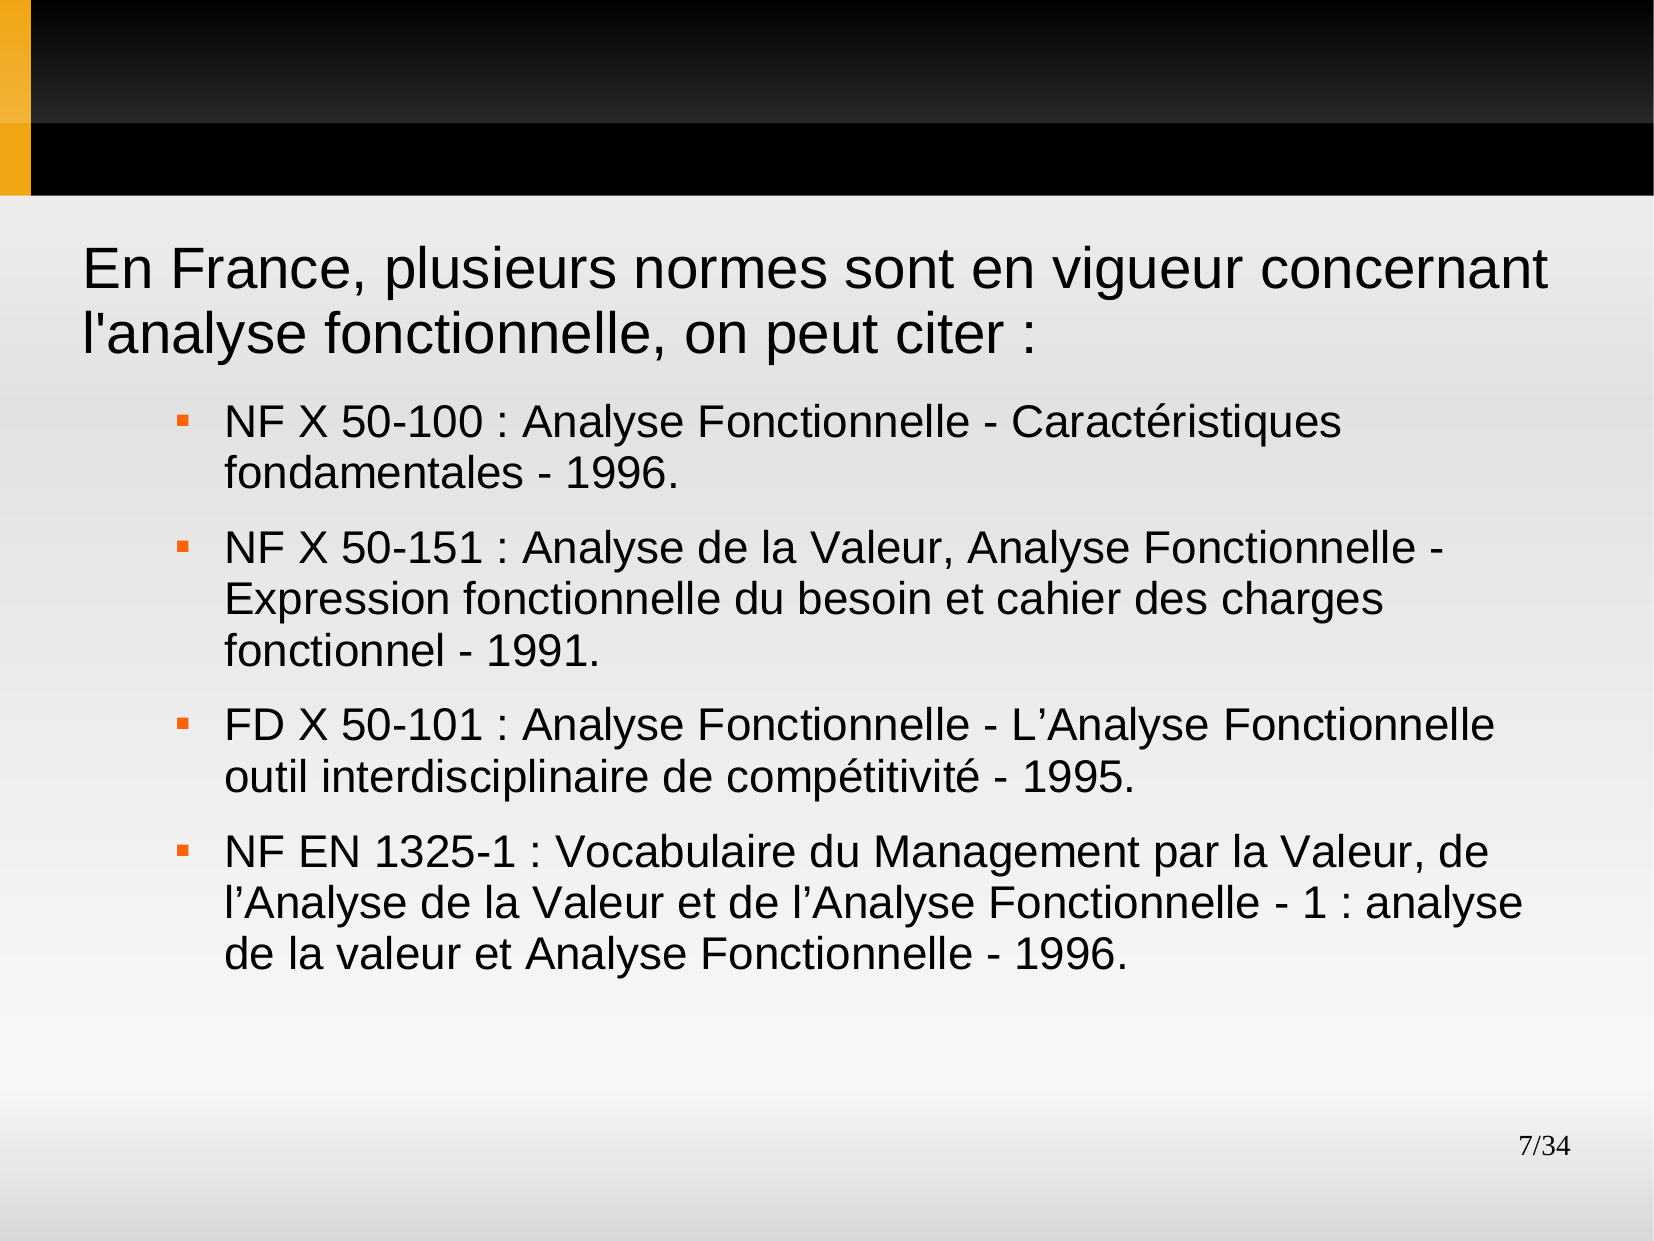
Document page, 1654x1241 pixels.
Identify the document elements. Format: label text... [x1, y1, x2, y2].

list En France, plusieurs normes sont en vigueur concernant l'analyse fonctionnelle, on peut citer : NF X 50-100 : Analyse Fonctionnelle - Caractéristiques fondamentales - 1996. NF X 50-151 : Analyse de la Valeur, Analyse Fonctionnelle - Expression fonctionnelle du besoin et cahier des charges fonctionnel - 1991. FD X 50-101 : Analyse Fonctionnelle - L’Analyse Fonctionnelle outil interdisciplinaire de compétitivité - 1995. NF EN 1325-1 : Vocabulaire du Management par la Valeur, de l’Analyse de la Valeur et de l’Analyse Fonctionnelle - 1 : analyse de la valeur et Analyse Fonctionnelle - 1996. [82, 236, 1571, 1094]
picture [0, 0, 1654, 1241]
